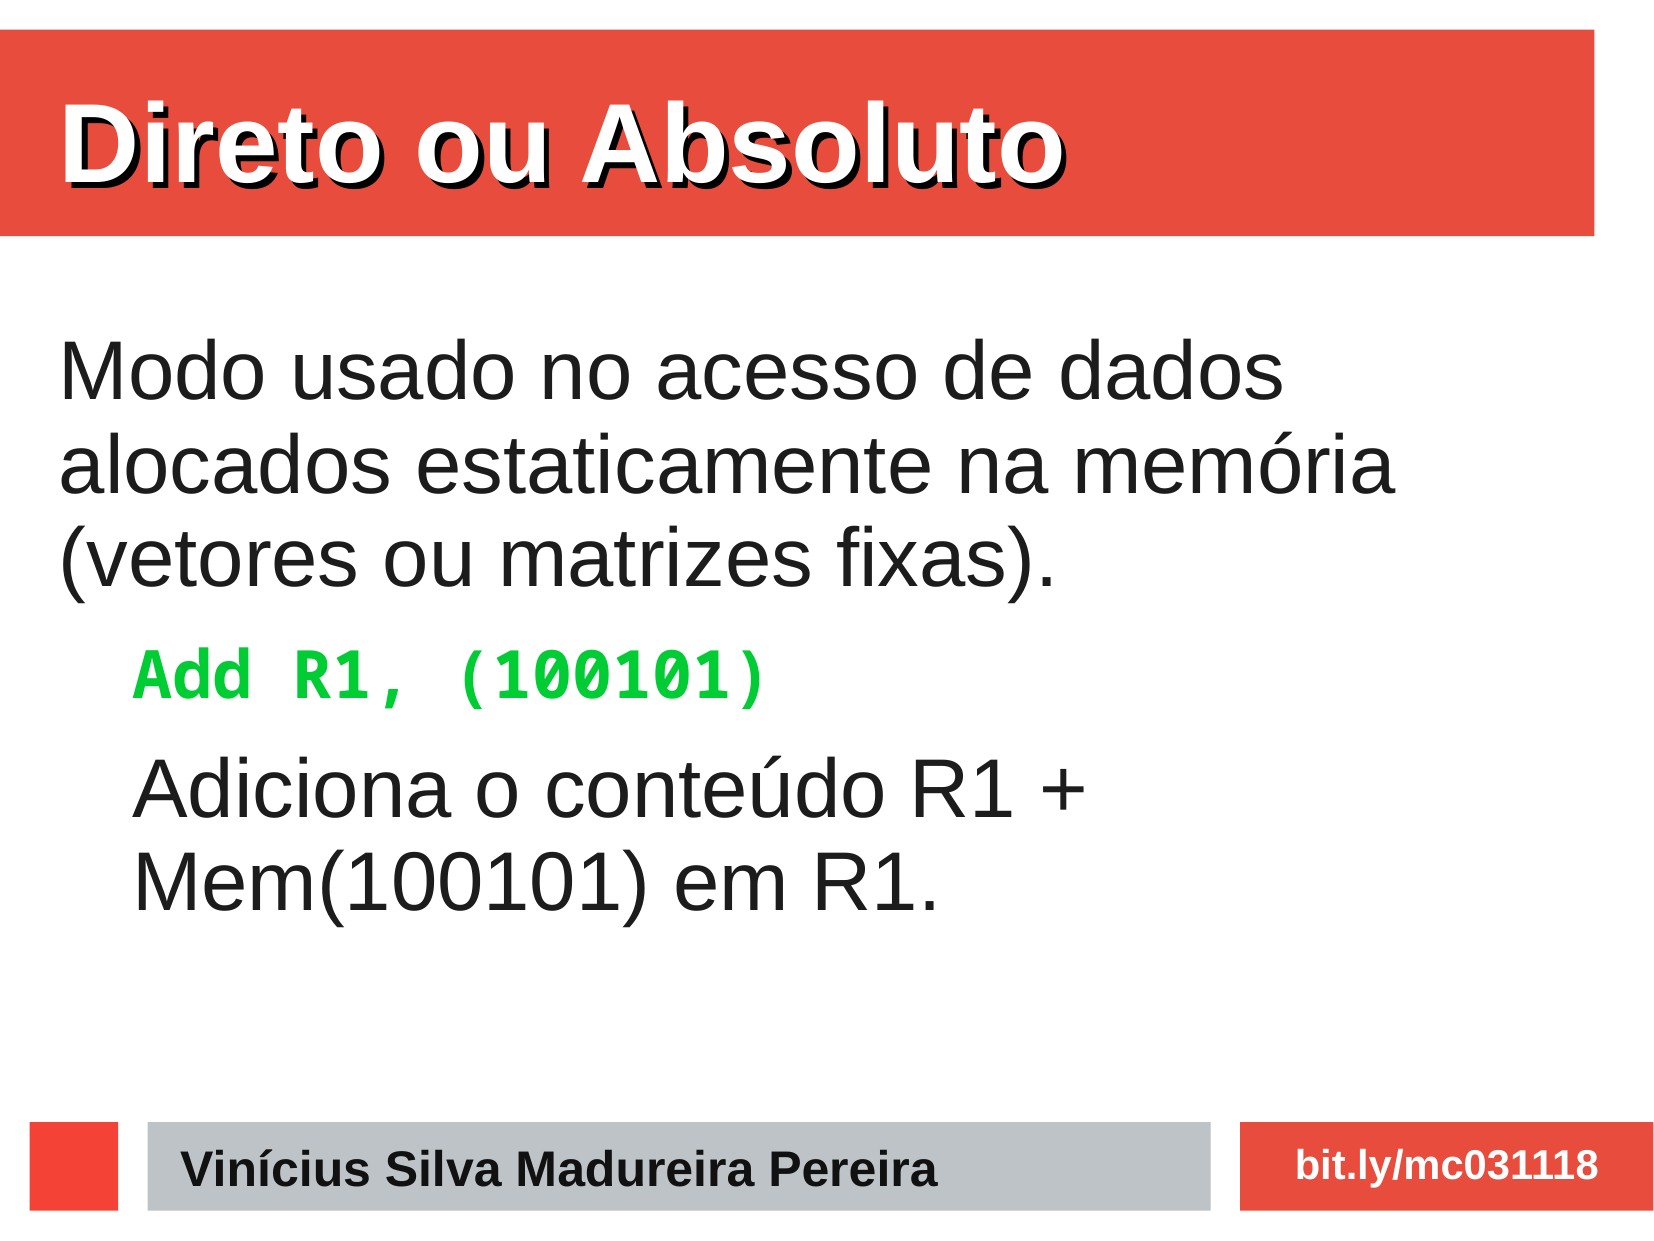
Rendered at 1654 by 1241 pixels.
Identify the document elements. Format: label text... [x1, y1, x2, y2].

text_box Vinícius Silva Madureira Pereira [165, 1133, 1170, 1205]
list Modo usado no acesso de dados alocados estaticamente na memória (vetores ou matrizes fixas). Add R1, (100101) Adiciona o conteúdo R1 + Mem(100101) em R1. [59, 324, 1565, 1093]
text_box bit.ly/mc031118 [1228, 1133, 1654, 1205]
title Direto ou Absoluto [59, 59, 1595, 207]
